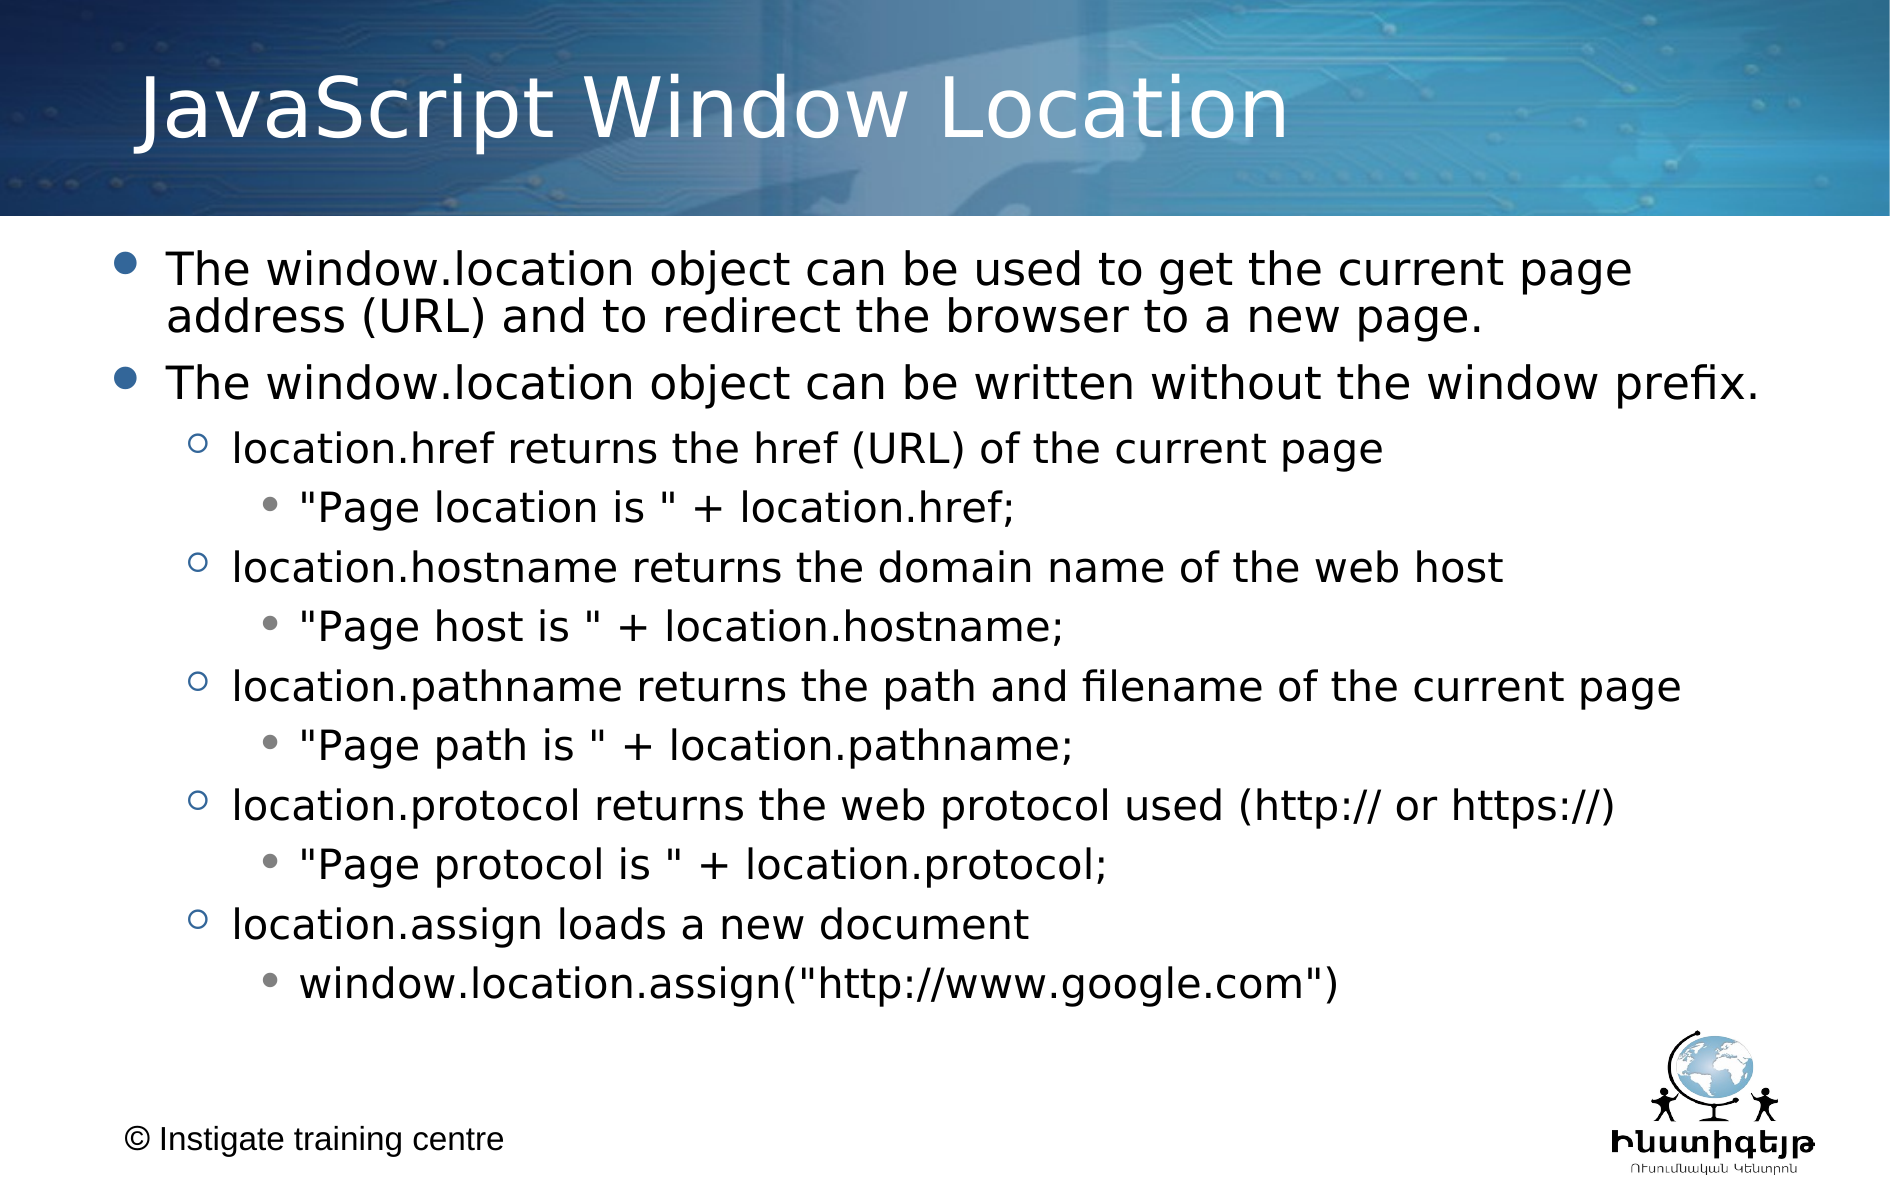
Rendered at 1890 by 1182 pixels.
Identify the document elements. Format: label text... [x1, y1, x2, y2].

picture [1612, 1030, 1815, 1175]
picture [0, 0, 1890, 216]
list The window.location object can be used to get the current page address (URL) and to redirect the browser to a new page. The window.location object can be written without the window prefix. location.href returns the href (URL) of the current page "Page location is " + location.href; location.hostname returns the domain name of the web host "Page host is " + location.hostname; location.pathname returns the path and filename of the current page "Page path is " + location.pathname; location.protocol returns the web protocol used (http:// or https://) "Page protocol is " + location.protocol; location.assign loads a new document window.location.assign("http://www.google.com") [110, 247, 1801, 276]
